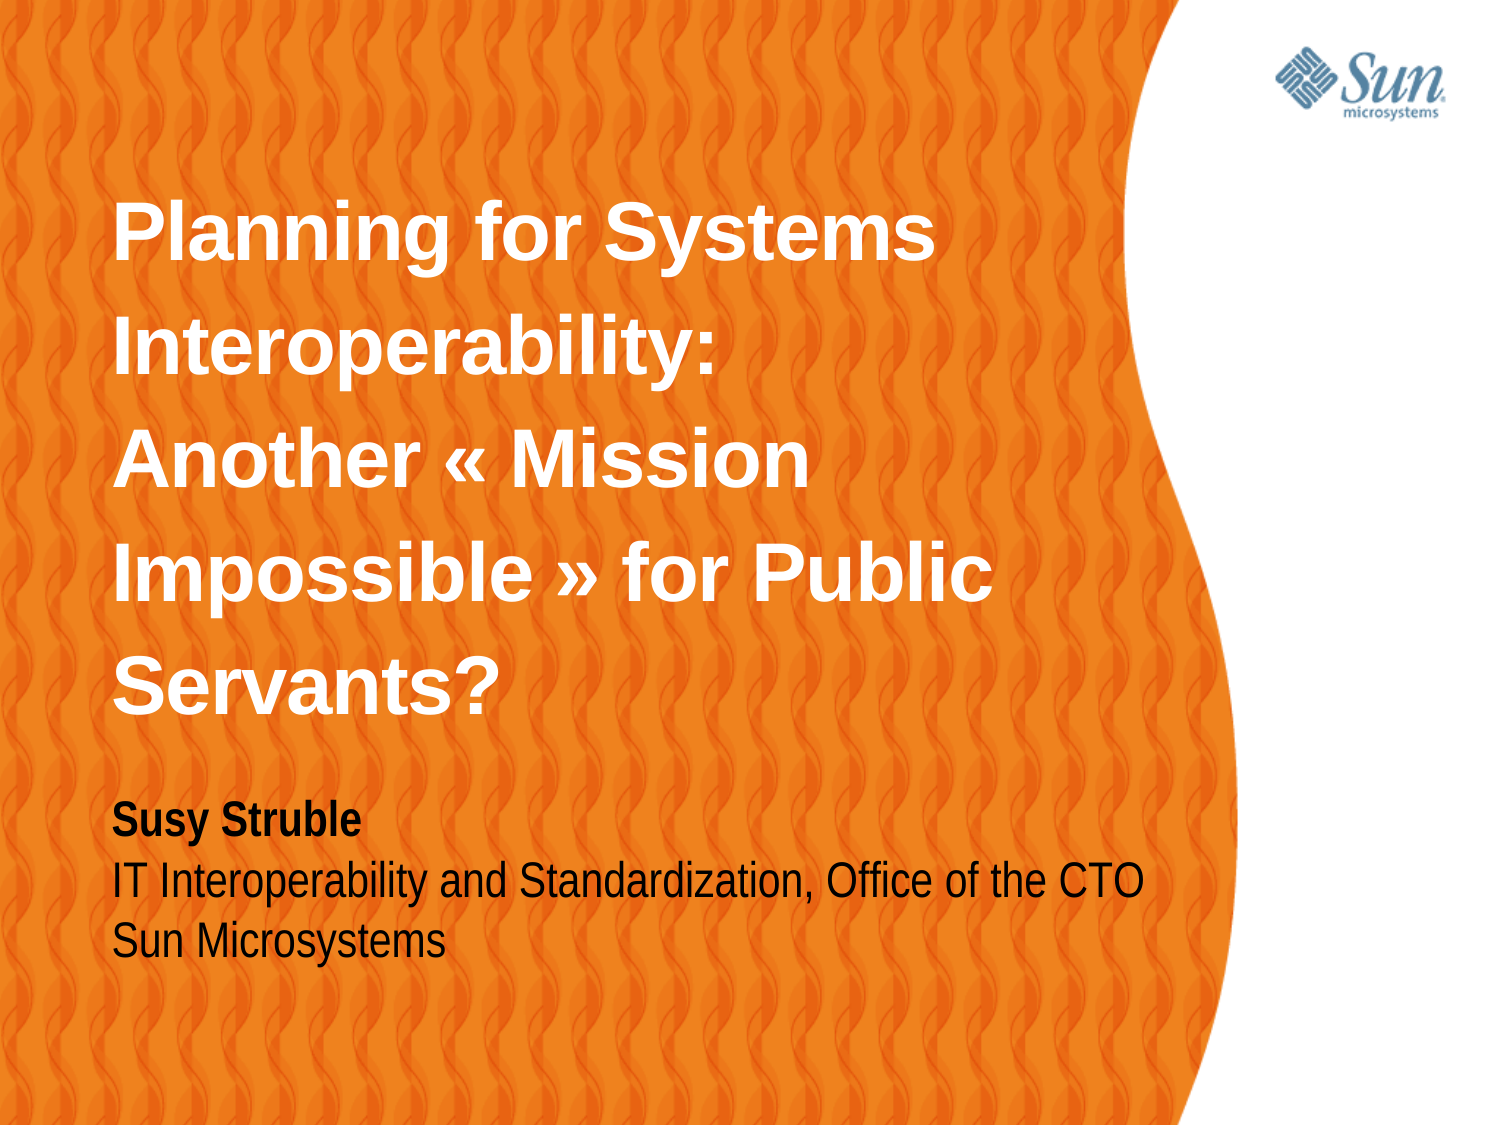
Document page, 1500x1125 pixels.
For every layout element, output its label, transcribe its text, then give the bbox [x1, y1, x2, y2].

title Planning for Systems Interoperability: Another « Mission Impossible » for Public Servants? [111, 182, 1015, 733]
picture [0, 0, 1500, 1125]
list Susy Struble IT Interoperability and Standardization, Office of the CTO Sun Microsystems [88, 797, 1401, 1027]
